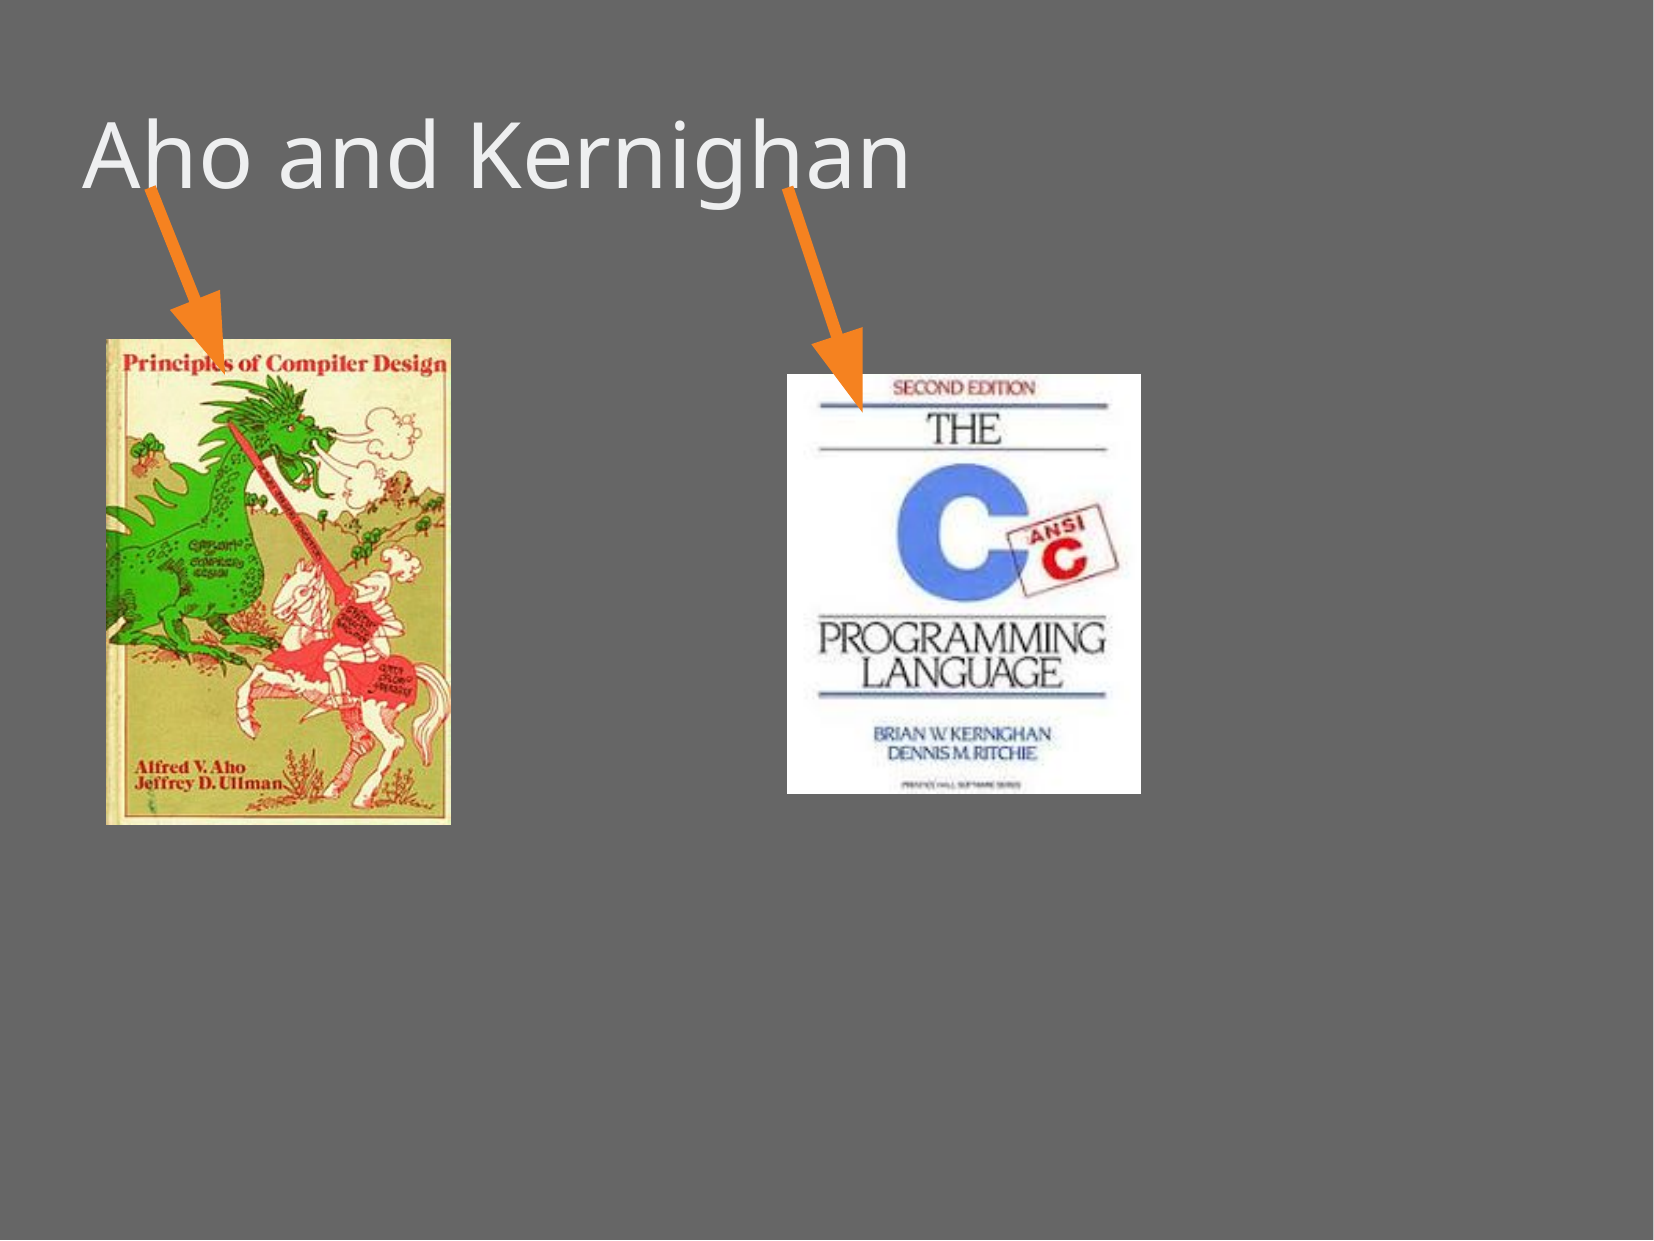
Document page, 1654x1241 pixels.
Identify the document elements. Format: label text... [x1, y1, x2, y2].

picture [106, 339, 451, 826]
picture [787, 374, 1141, 794]
title Aho and Kernighan [82, 49, 1571, 257]
